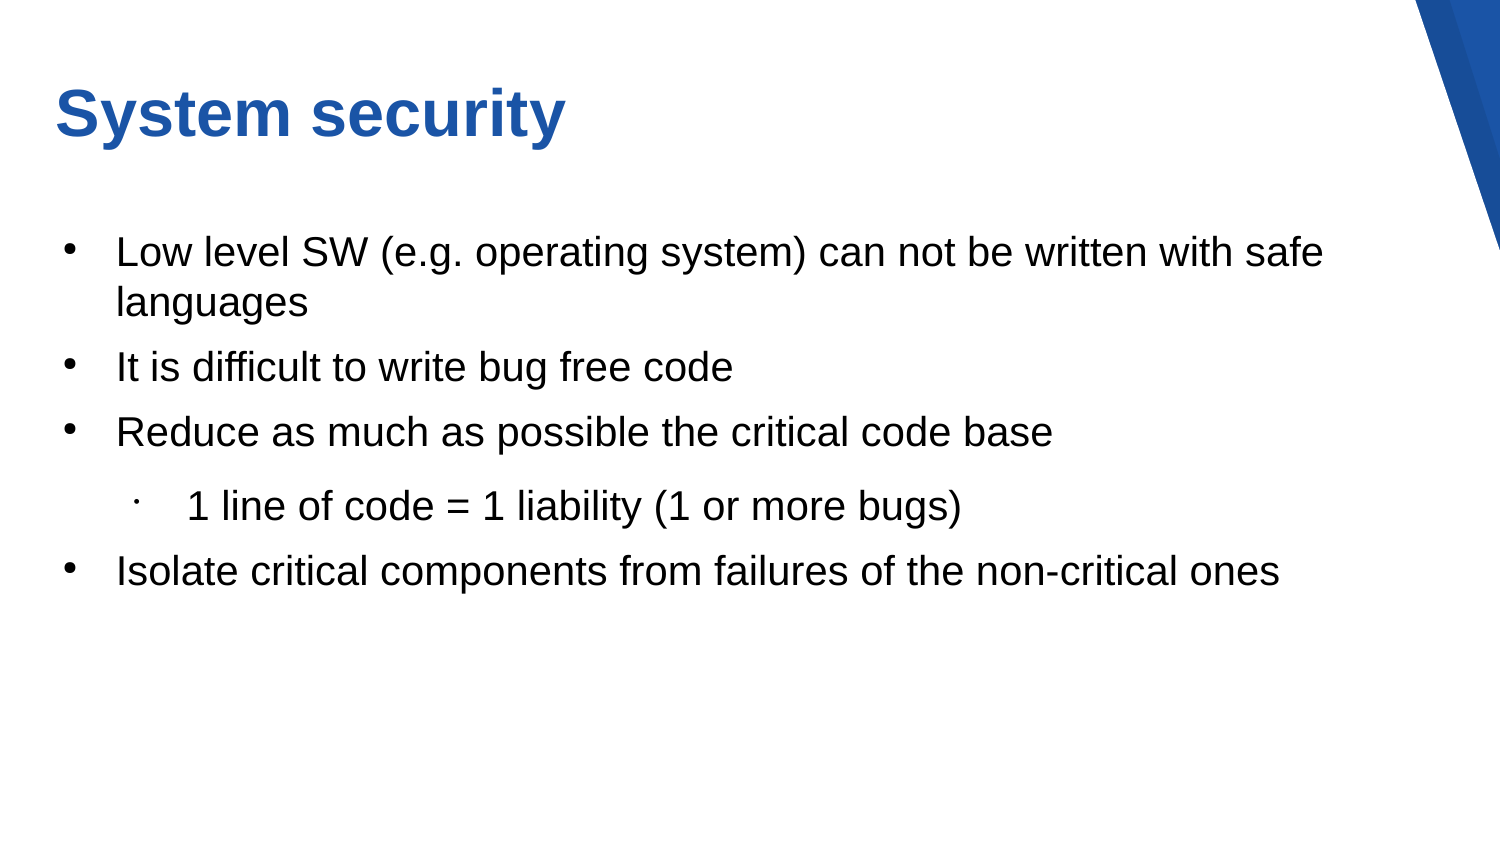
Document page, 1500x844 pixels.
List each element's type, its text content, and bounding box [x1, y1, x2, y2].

list Low level SW (e.g. operating system) can not be written with safe languages It is difficult to write bug free code Reduce as much as possible the critical code base 1 line of code = 1 liability (1 or more bugs) Isolate critical components from failures of the non-critical ones [30, 210, 1486, 648]
title System security [40, 97, 1366, 166]
